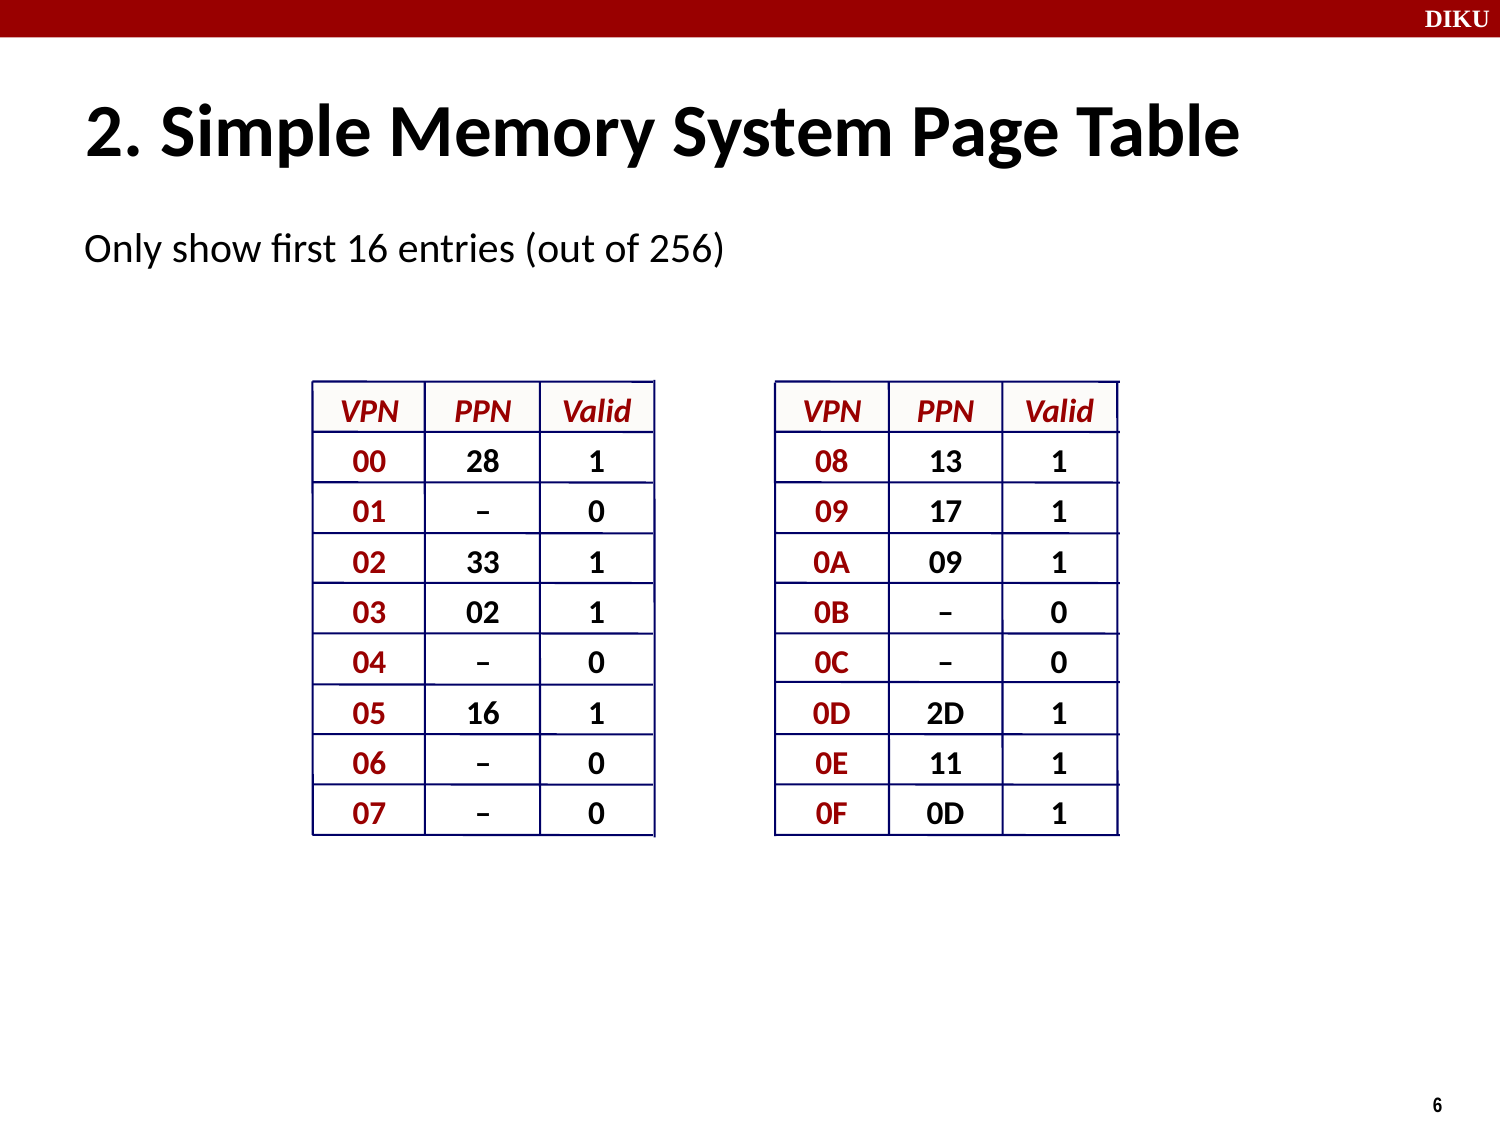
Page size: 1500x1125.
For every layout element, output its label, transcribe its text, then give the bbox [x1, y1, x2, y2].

text_box 09 [777, 484, 887, 532]
text_box 07 [314, 786, 423, 833]
text_box VPN [777, 383, 887, 430]
text_box 02 [314, 535, 423, 581]
text_box 0E [777, 736, 887, 783]
text_box 1 [1004, 736, 1116, 783]
text_box 0 [541, 484, 653, 532]
text_box VPN [314, 383, 423, 430]
text_box 02 [427, 584, 538, 632]
text_box 0B [777, 584, 887, 632]
text_box – [890, 584, 1001, 632]
text_box – [427, 736, 538, 783]
text_box 03 [314, 584, 423, 632]
text_box 06 [314, 736, 423, 783]
text_box 1 [541, 535, 653, 582]
text_box 00 [314, 433, 423, 481]
text_box 0A [777, 535, 887, 581]
text_box 1 [541, 584, 653, 632]
text_box Valid [541, 383, 653, 430]
text_box 01 [314, 484, 423, 532]
text_box 0 [1004, 584, 1116, 632]
text_box 11 [890, 736, 1001, 783]
text_box 16 [427, 686, 538, 733]
text_box 17 [890, 484, 1001, 532]
text_box 08 [777, 433, 887, 481]
text_box PPN [890, 383, 1001, 430]
text_box 0 [1004, 635, 1116, 681]
text_box Only show first 16 entries (out of 256) [69, 212, 1432, 288]
text_box 1 [1004, 684, 1116, 733]
text_box 1 [541, 433, 653, 481]
text_box 0D [777, 684, 887, 733]
text_box 1 [1004, 535, 1116, 582]
text_box – [427, 484, 538, 532]
text_box 2D [890, 684, 1001, 733]
text_box 05 [314, 686, 423, 733]
text_box PPN [427, 383, 538, 430]
text_box Valid [1004, 383, 1116, 430]
text_box 13 [890, 433, 1001, 481]
text_box 1 [1004, 786, 1116, 834]
text_box 0C [777, 635, 887, 680]
text_box 04 [314, 635, 423, 683]
text_box 28 [427, 433, 538, 481]
text_box – [890, 635, 1001, 681]
text_box 33 [427, 535, 538, 581]
text_box – [427, 635, 538, 683]
text_box 0D [891, 786, 1001, 833]
text_box 1 [1004, 484, 1116, 532]
text_box 0 [542, 786, 653, 834]
text_box 2. Simple Memory System Page Table [70, 39, 1402, 212]
text_box 1 [542, 686, 653, 733]
text_box 0 [542, 736, 653, 783]
text_box 0 [541, 635, 653, 683]
text_box 0F [777, 786, 887, 833]
text_box – [427, 786, 539, 833]
text_box 09 [890, 535, 1001, 581]
text_box 1 [1004, 433, 1116, 481]
